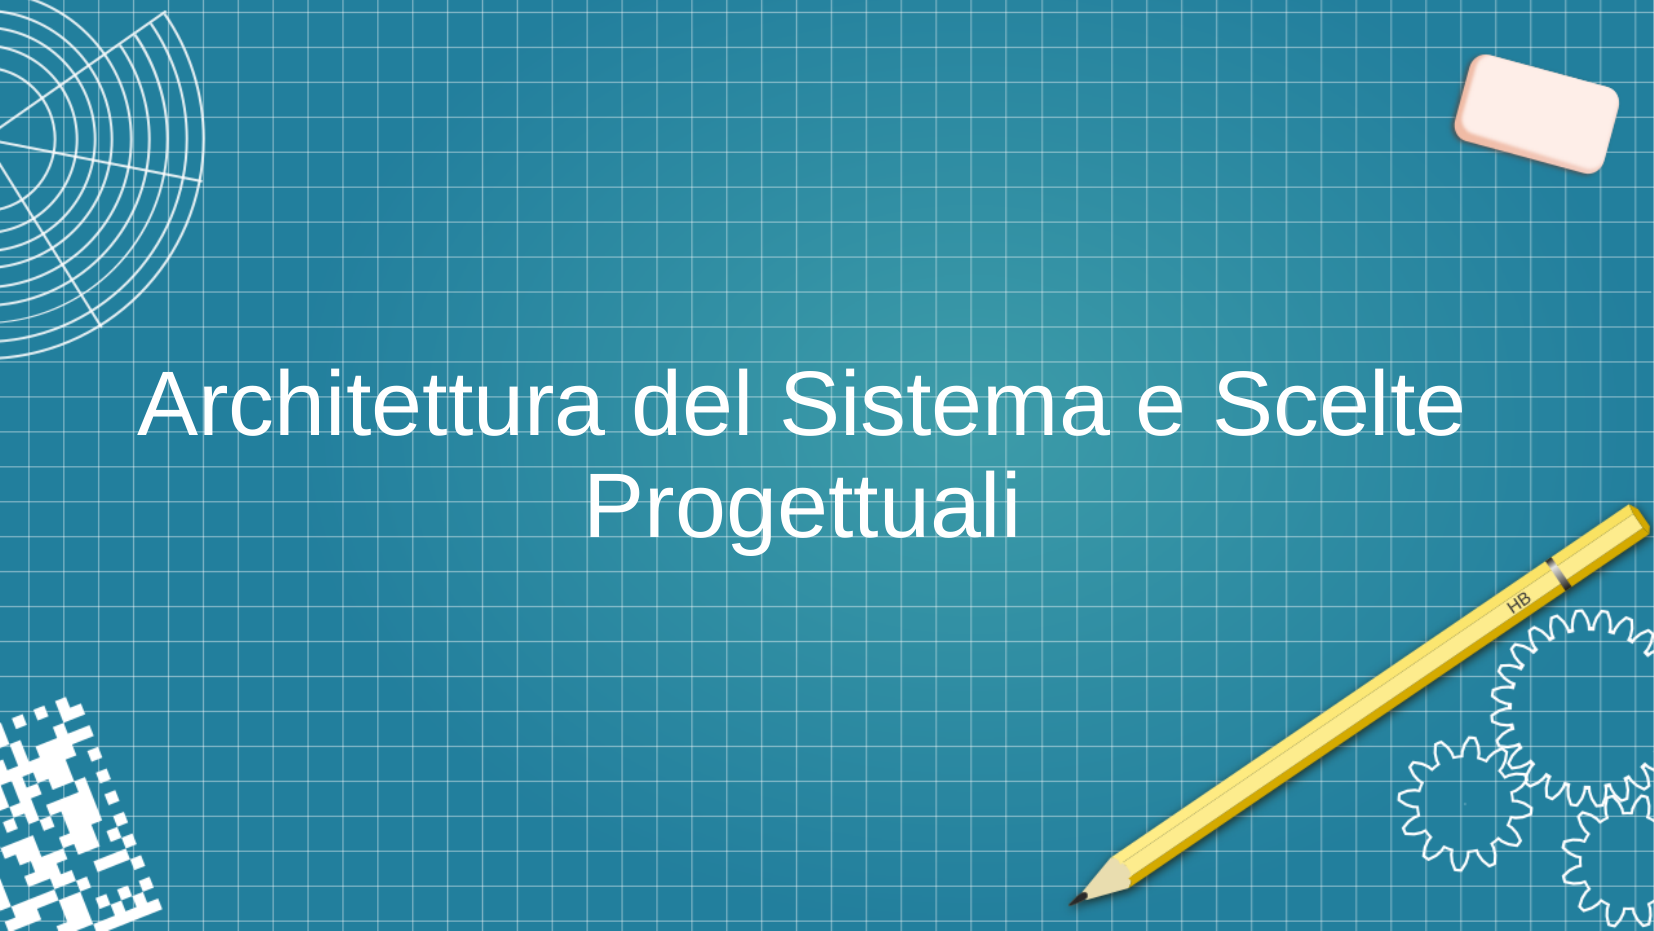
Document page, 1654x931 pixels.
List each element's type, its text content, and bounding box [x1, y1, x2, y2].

picture [0, 0, 1654, 931]
title Architettura del Sistema e Scelte Progettuali [59, 348, 1548, 562]
